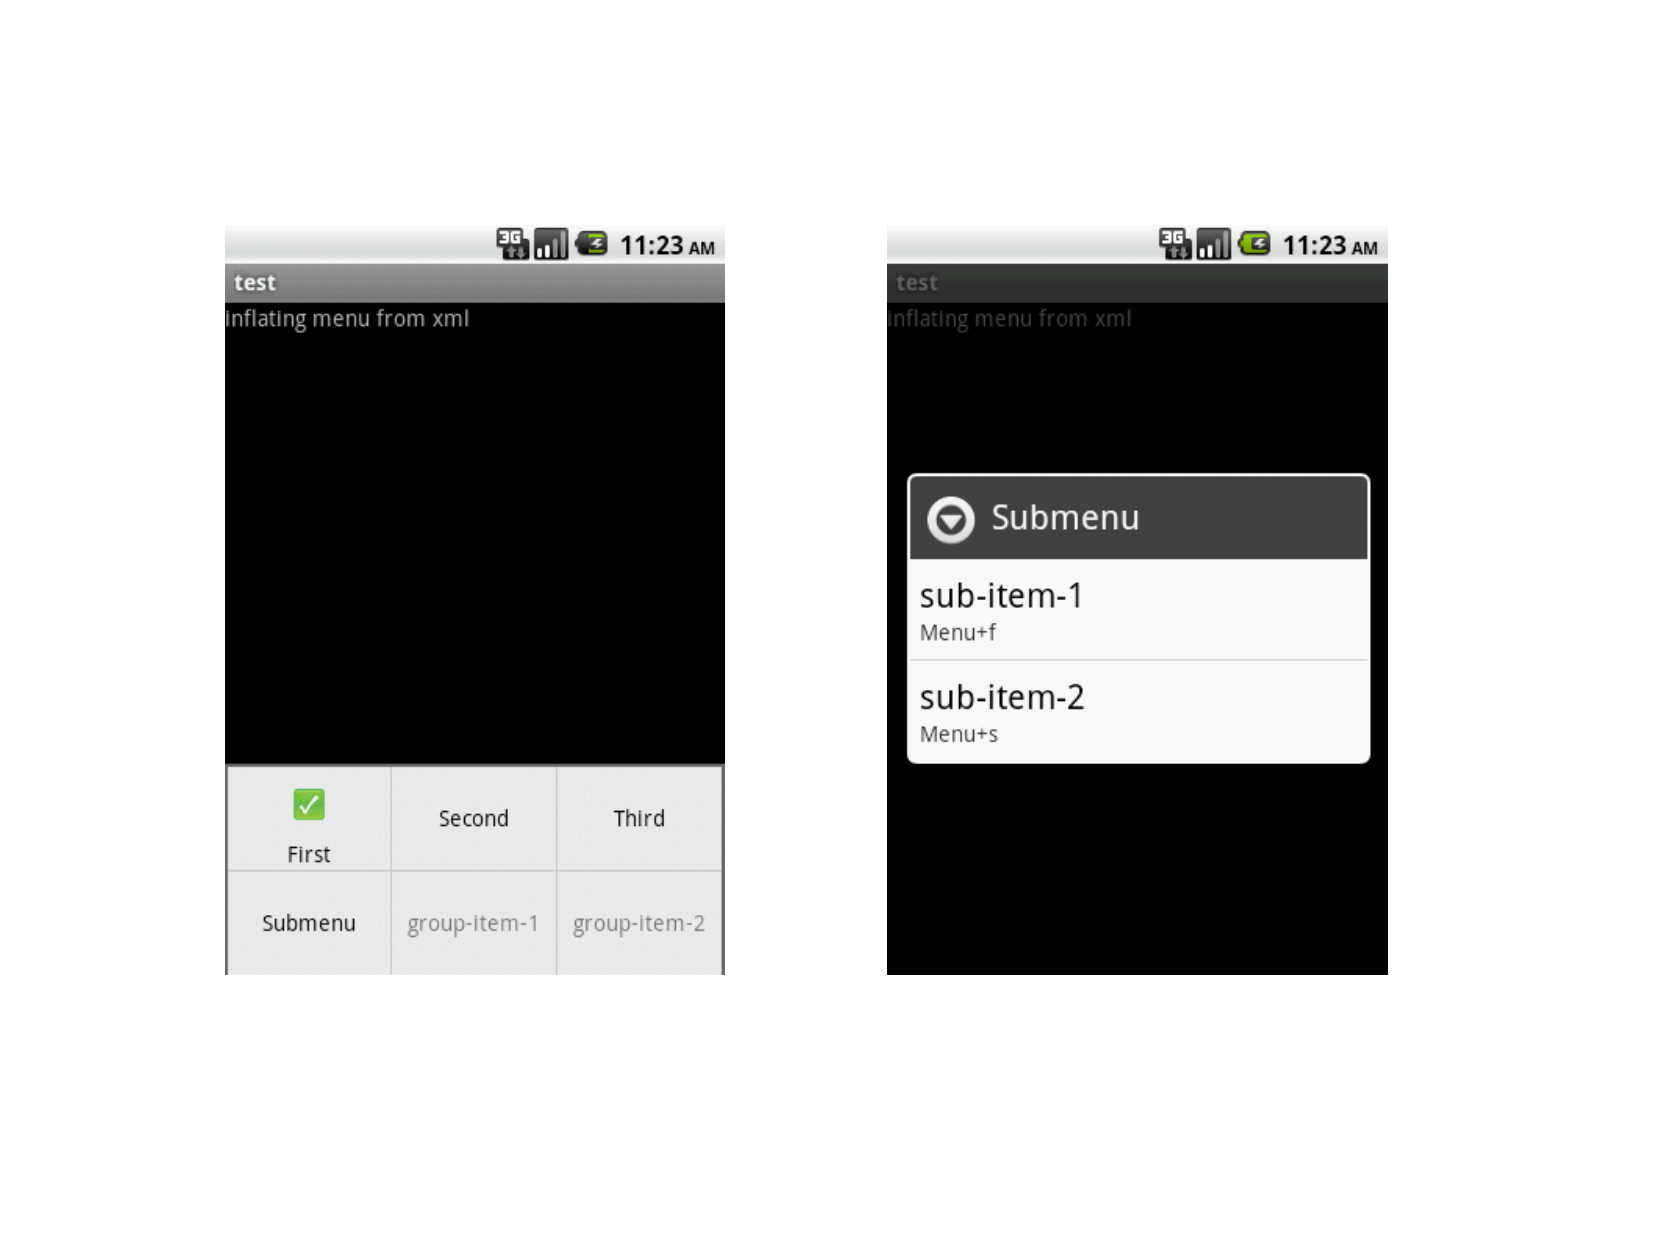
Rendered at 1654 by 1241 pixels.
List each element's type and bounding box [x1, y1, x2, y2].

picture [887, 225, 1388, 976]
picture [225, 225, 725, 976]
